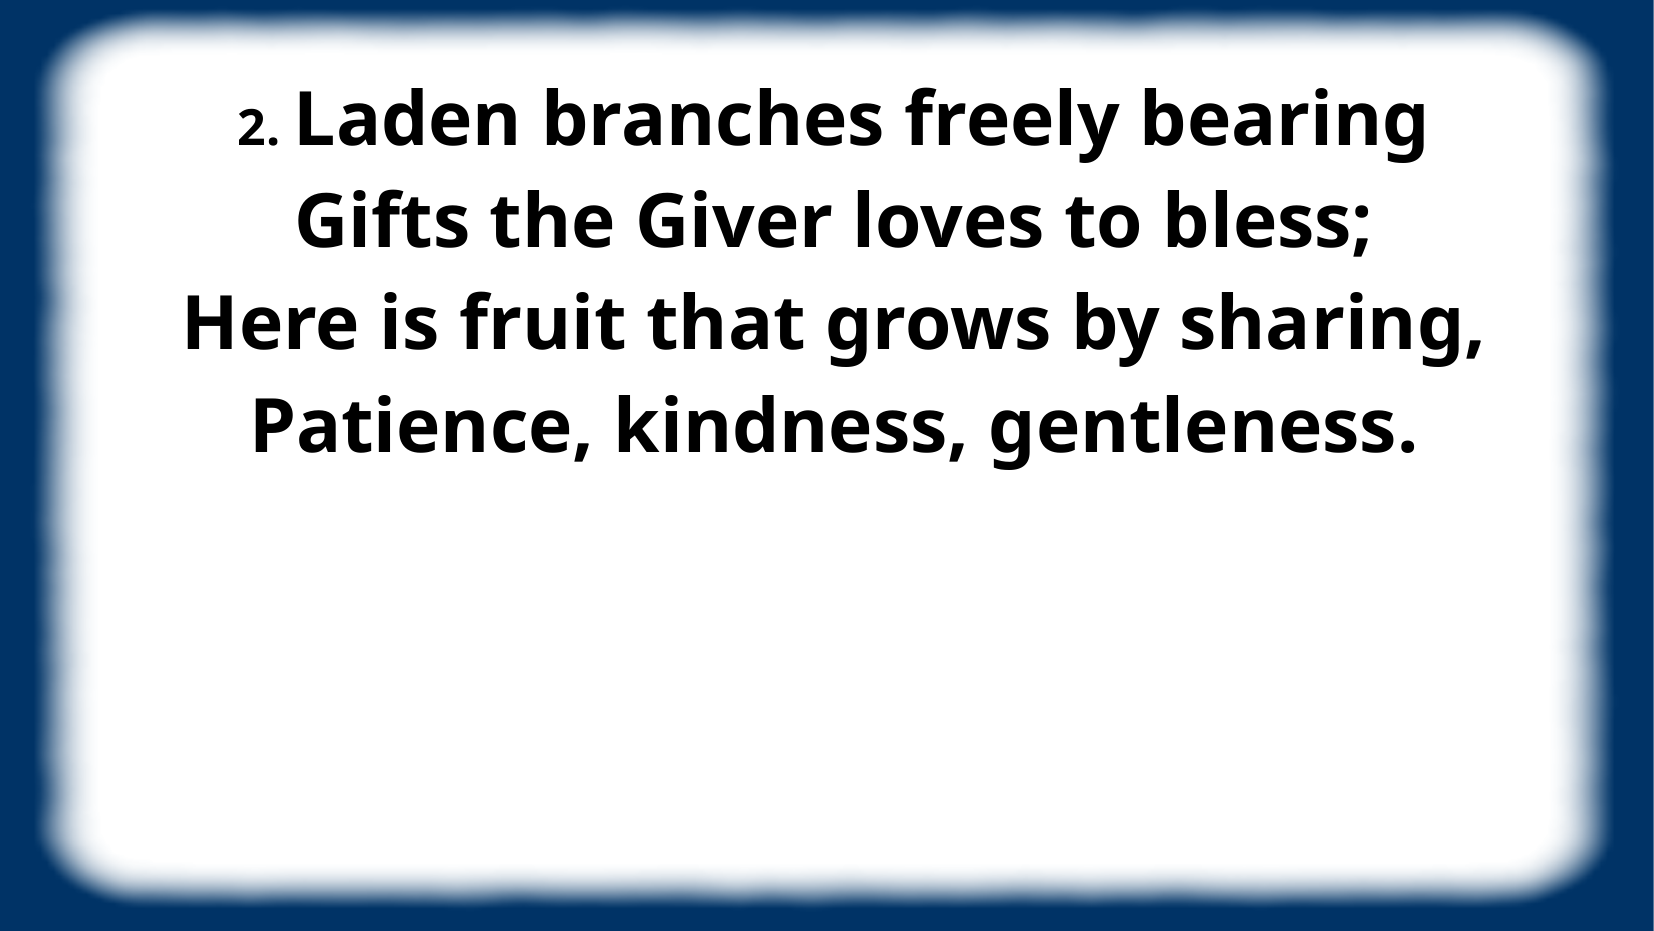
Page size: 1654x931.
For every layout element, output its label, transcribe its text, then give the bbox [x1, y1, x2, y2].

text_box 2. Laden branches freely bearing Gifts the Giver loves to bless; Here is fruit that grows by sharing, Patience, kindness, gentleness. [90, 57, 1561, 481]
picture [0, 0, 1654, 931]
